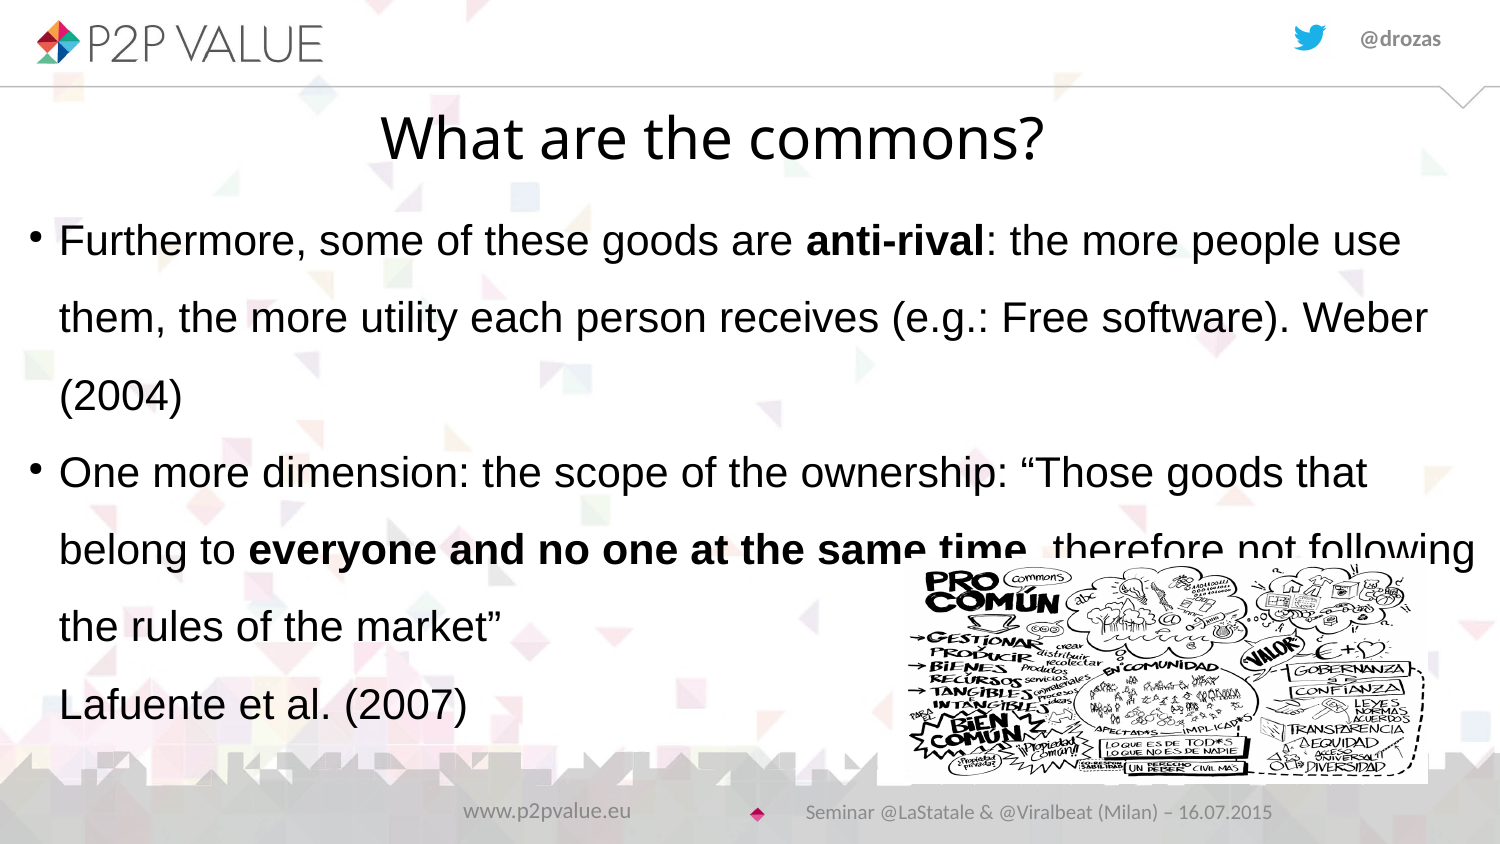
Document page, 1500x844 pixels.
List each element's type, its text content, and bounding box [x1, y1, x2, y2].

title What are the commons? [60, 92, 1366, 180]
text_box www.p2pvalue.eu [456, 789, 675, 829]
text_box @drozas [1333, 15, 1455, 60]
subtitle Furthermore, some of these goods are anti-rival: the more people use them, the more utility each person receives (e.g.: Free software). Weber (2004) One more dimension: the scope of the ownership: “Those goods that belong to everyone and no one at the same time, therefore not following the rules of the market” Lafuente et al. (2007) [15, 180, 1496, 736]
text_box Seminar @LaStatale & @Viralbeat (Milan) – 16.07.2015 [792, 788, 1485, 834]
picture [0, 0, 1500, 844]
